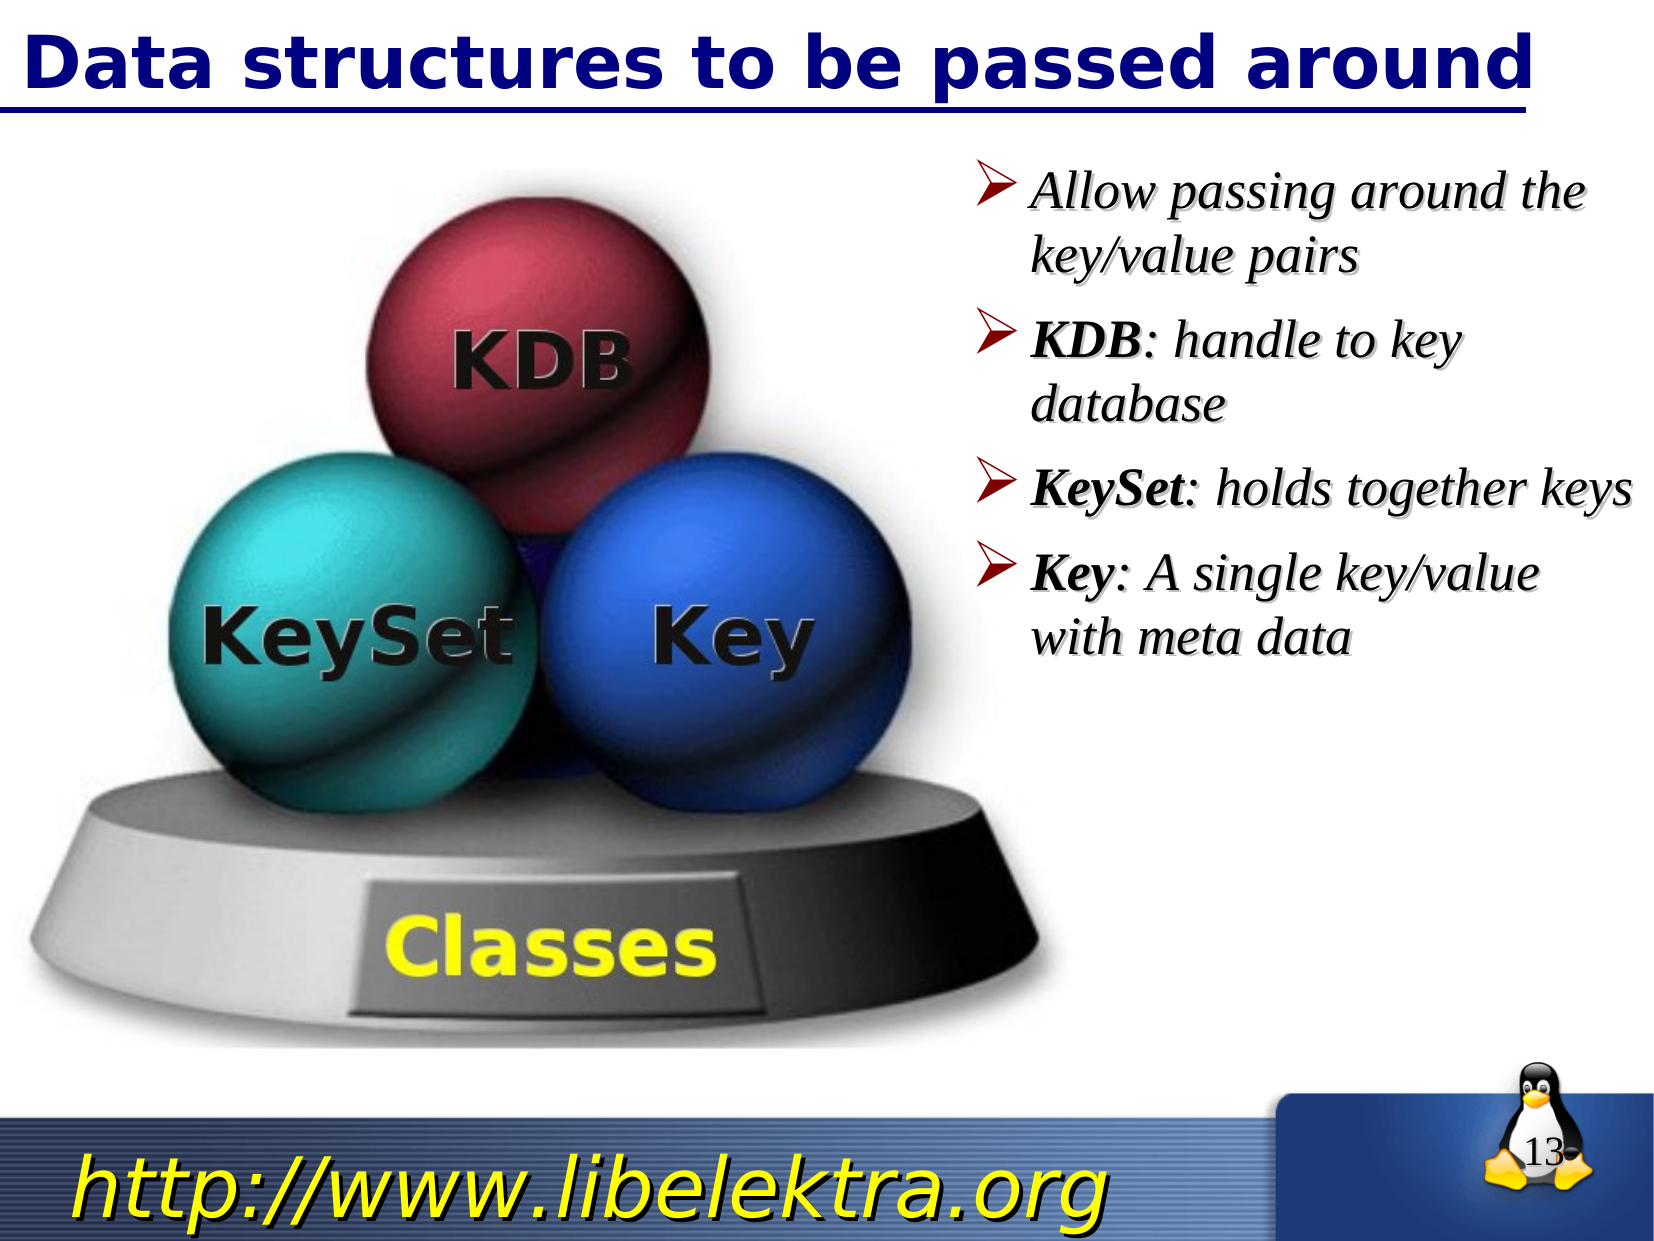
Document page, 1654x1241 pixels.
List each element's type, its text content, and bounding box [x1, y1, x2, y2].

text_box Data structures to be passed around [21, 14, 1611, 111]
list Allow passing around the key/value pairs KDB: handle to key database KeySet: holds together keys Key: A single key/value with meta data [956, 149, 1653, 945]
text_box <Nummer> [1370, 1122, 1566, 1178]
picture [0, 169, 1654, 1241]
